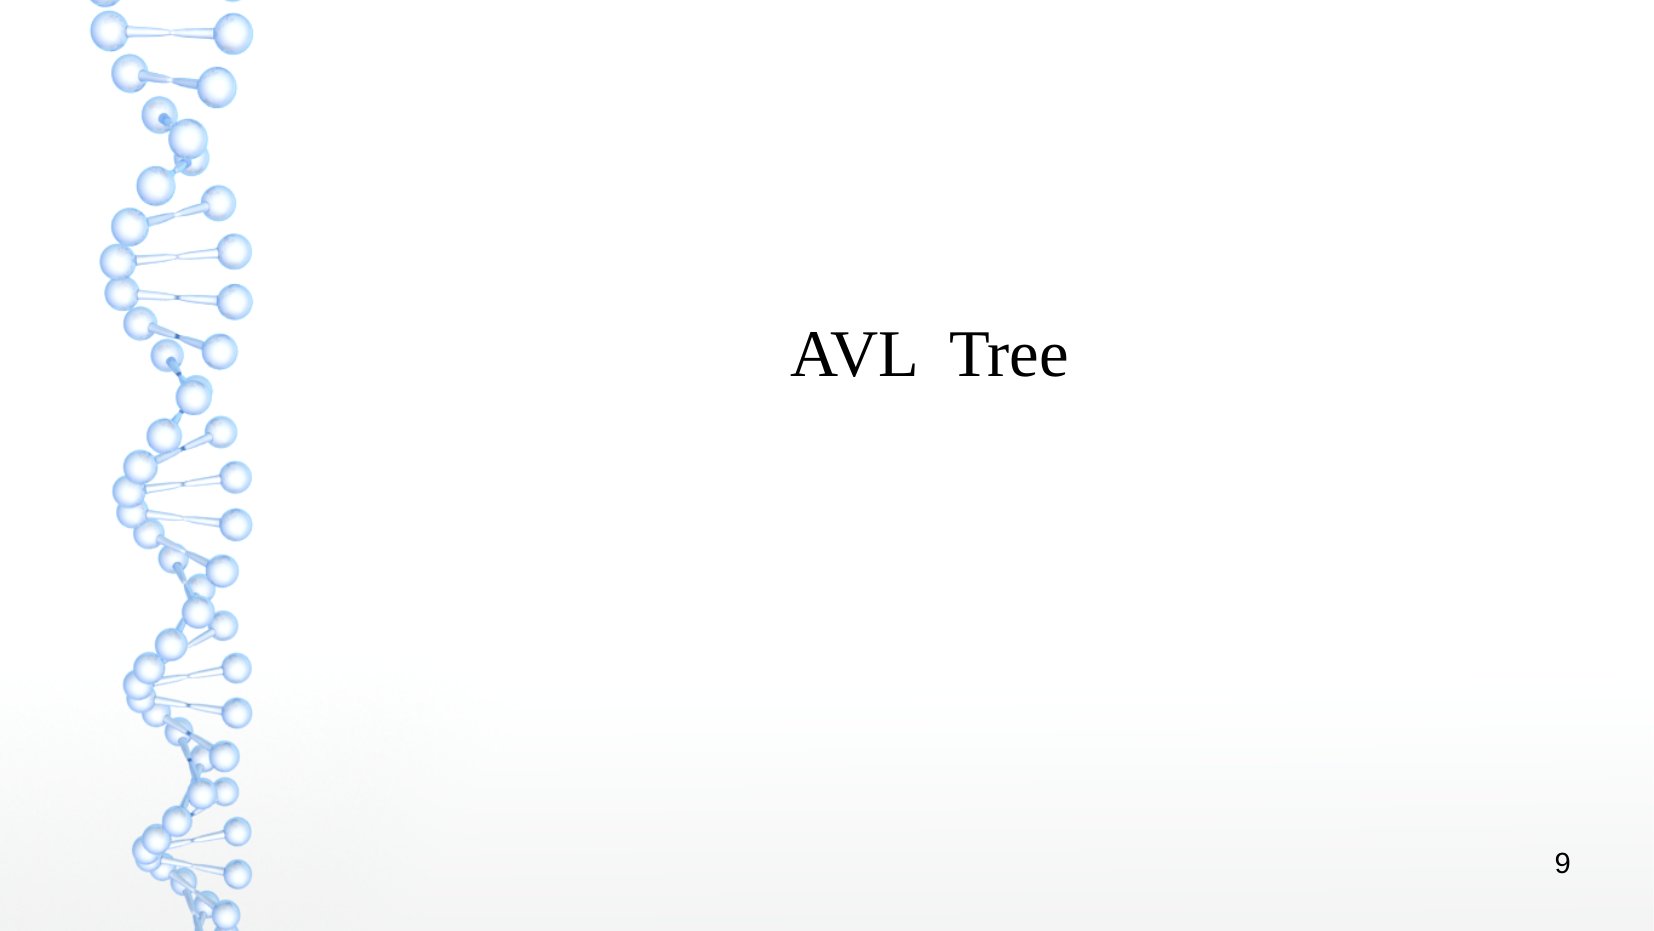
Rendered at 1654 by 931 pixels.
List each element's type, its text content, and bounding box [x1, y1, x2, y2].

subtitle AVL Tree [265, 35, 1595, 748]
picture [0, 0, 1654, 931]
